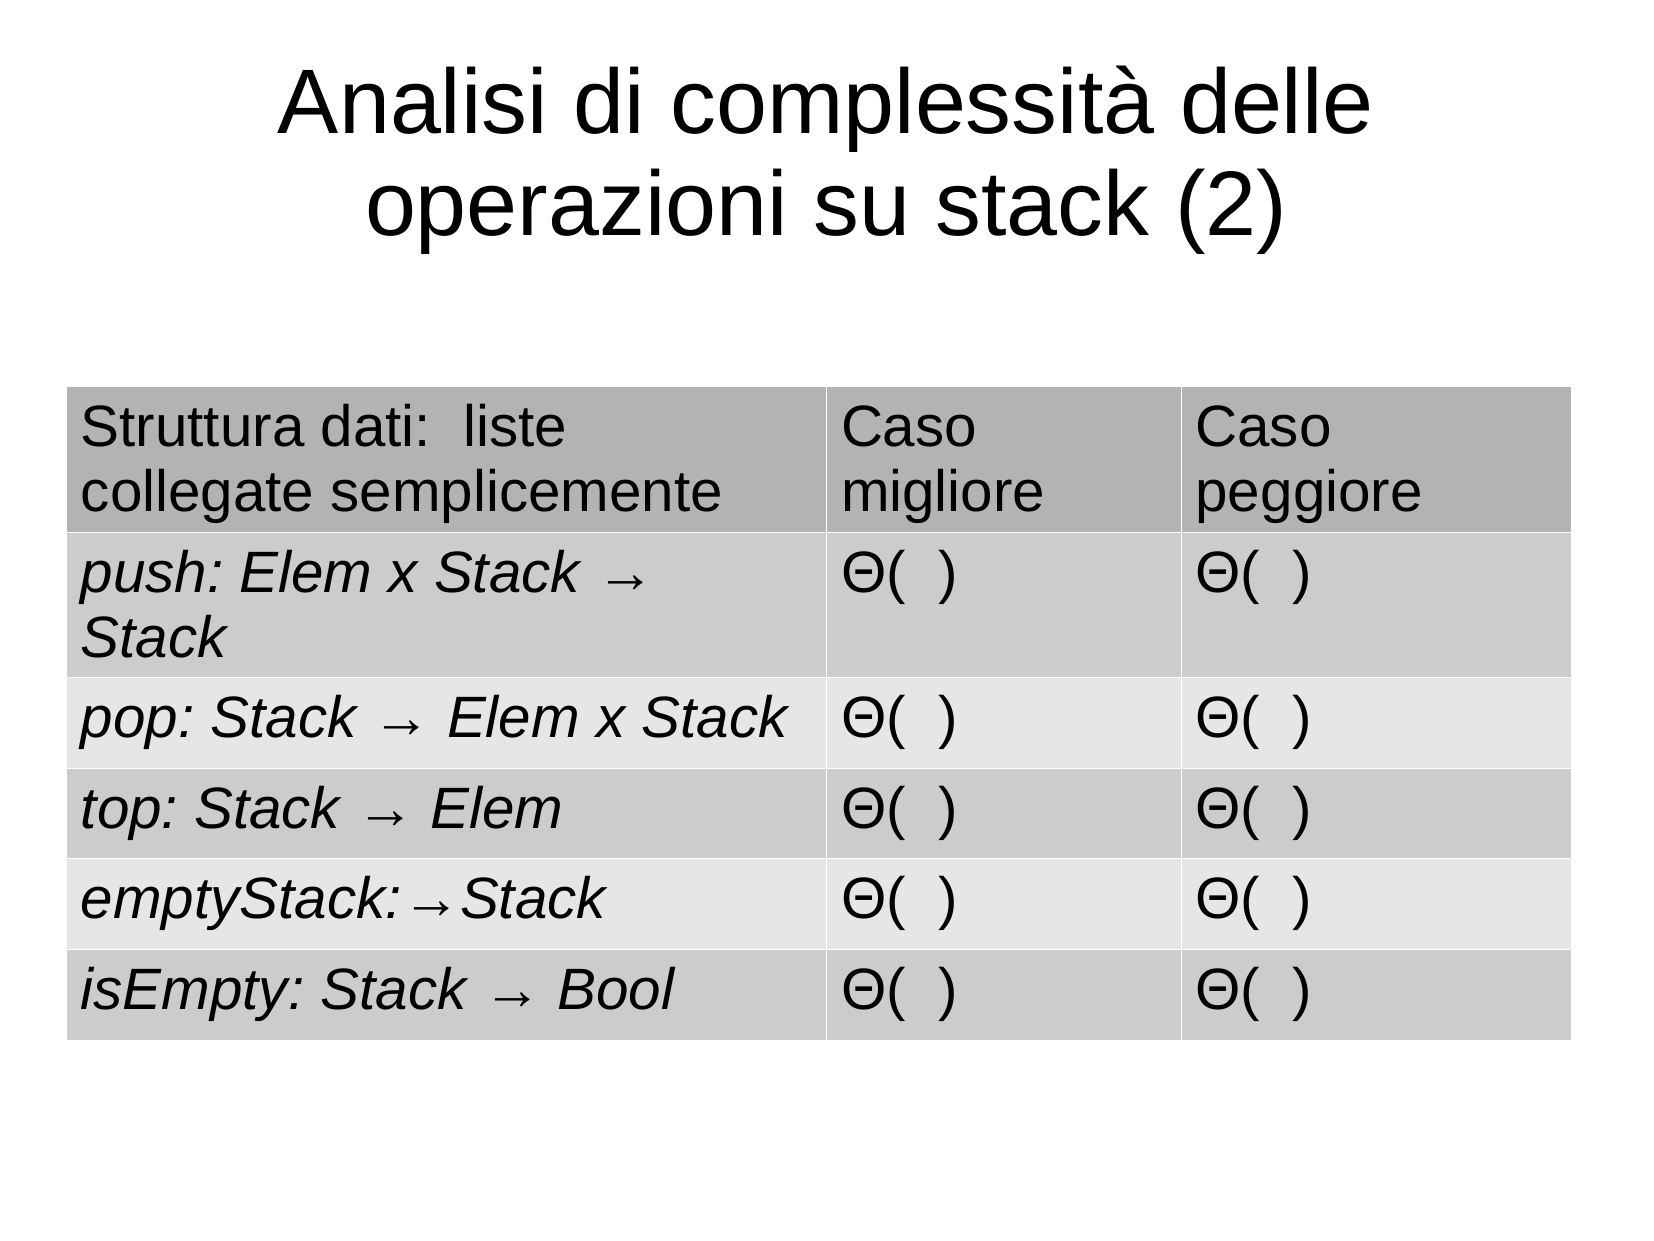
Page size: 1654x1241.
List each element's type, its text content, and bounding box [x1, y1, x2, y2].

table_cell Θ( ) [827, 950, 1181, 1040]
table_header Caso peggiore [1182, 387, 1571, 532]
table_header Struttura dati: liste collegate semplicemente [67, 387, 826, 532]
table_cell emptyStack:→Stack [67, 859, 826, 949]
table_cell top: Stack → Elem [67, 769, 826, 858]
table_cell Θ( ) [1182, 950, 1571, 1040]
table_cell Θ( ) [827, 769, 1181, 858]
table_cell isEmpty: Stack → Bool [67, 950, 826, 1040]
table_cell Θ( ) [1182, 533, 1571, 677]
table_cell Θ( ) [827, 678, 1181, 768]
table_cell Θ( ) [1182, 859, 1571, 949]
table_cell Θ( ) [1182, 769, 1571, 858]
table_header Caso migliore [827, 387, 1181, 532]
table_cell Θ( ) [827, 859, 1181, 949]
table_cell Θ( ) [1182, 678, 1571, 768]
table_cell push: Elem x Stack → Stack [67, 533, 826, 677]
table_cell pop: Stack → Elem x Stack [67, 678, 826, 768]
table_cell Θ( ) [827, 533, 1181, 677]
title Analisi di complessità delle operazioni su stack (2) [82, 49, 1571, 257]
